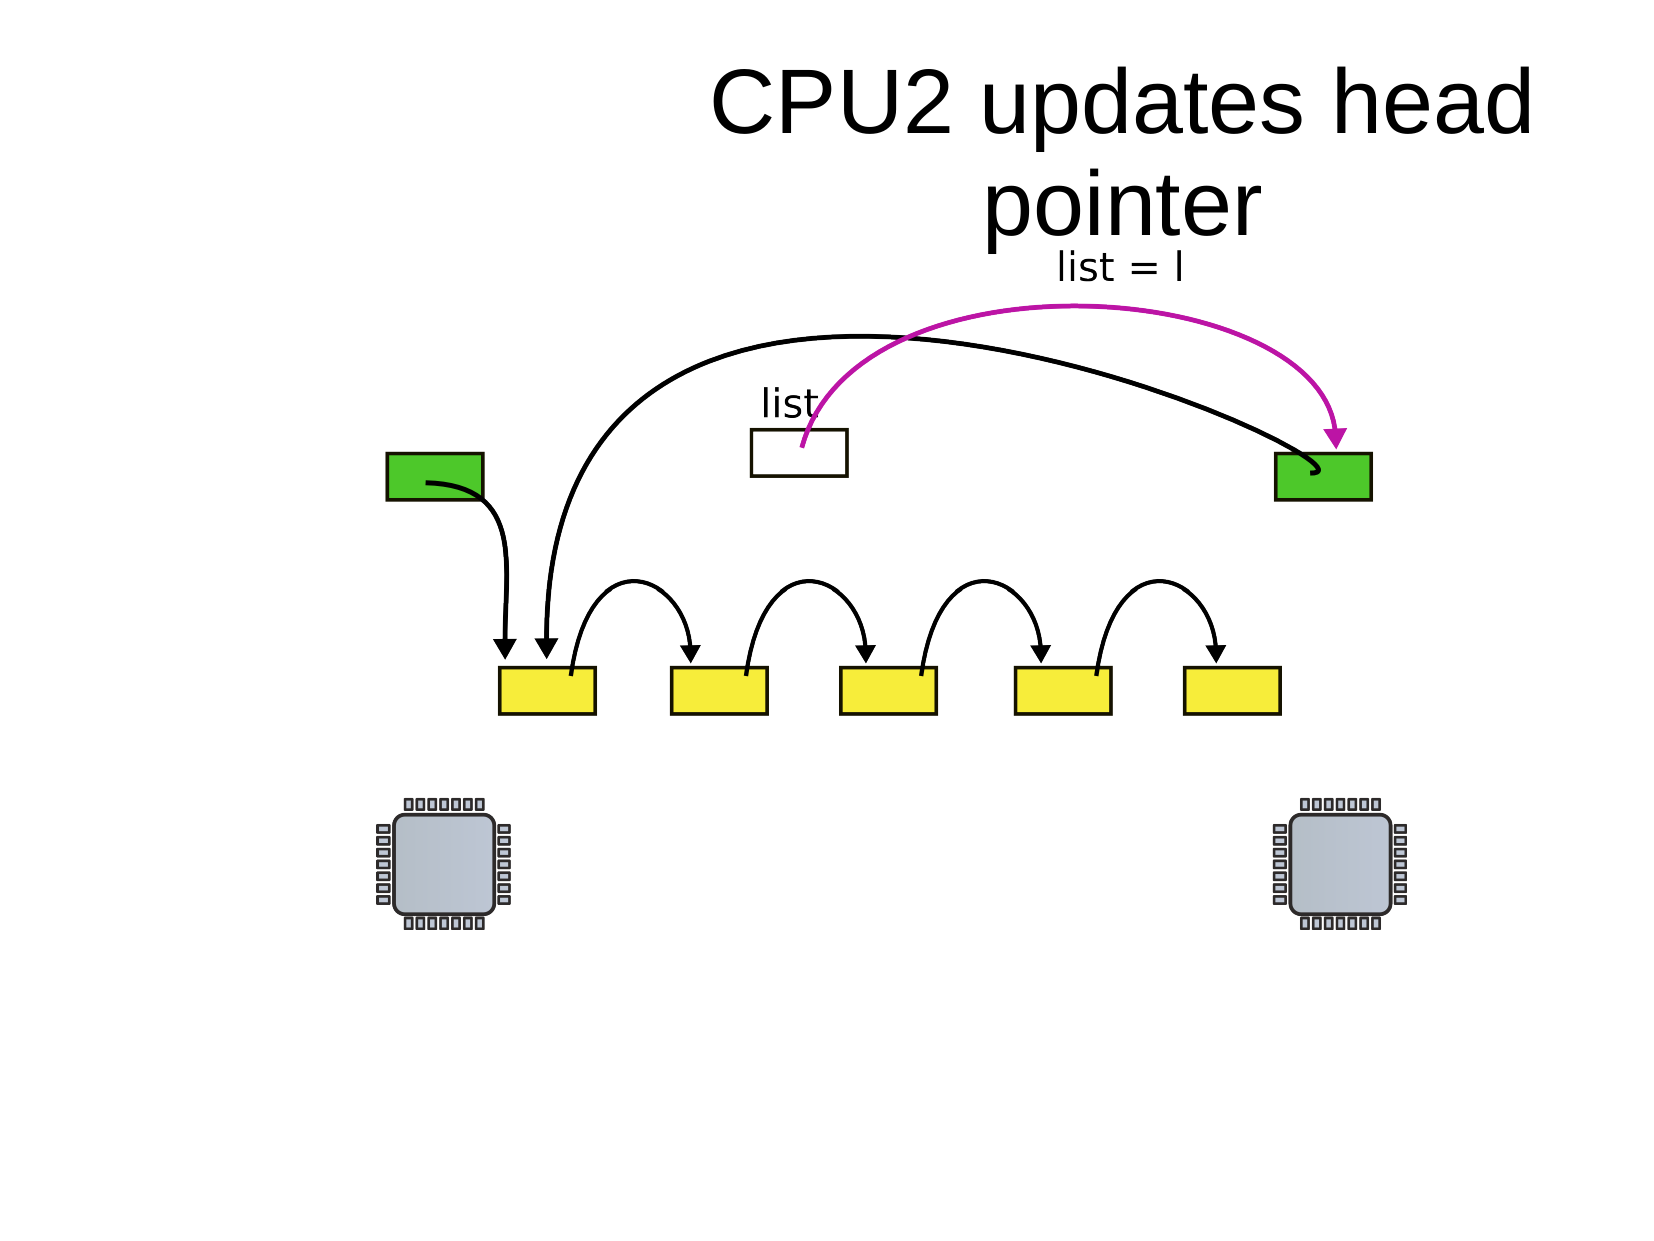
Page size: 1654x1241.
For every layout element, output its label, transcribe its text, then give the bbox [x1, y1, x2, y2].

picture [376, 250, 1407, 930]
title CPU2 updates head pointer [675, 49, 1571, 257]
